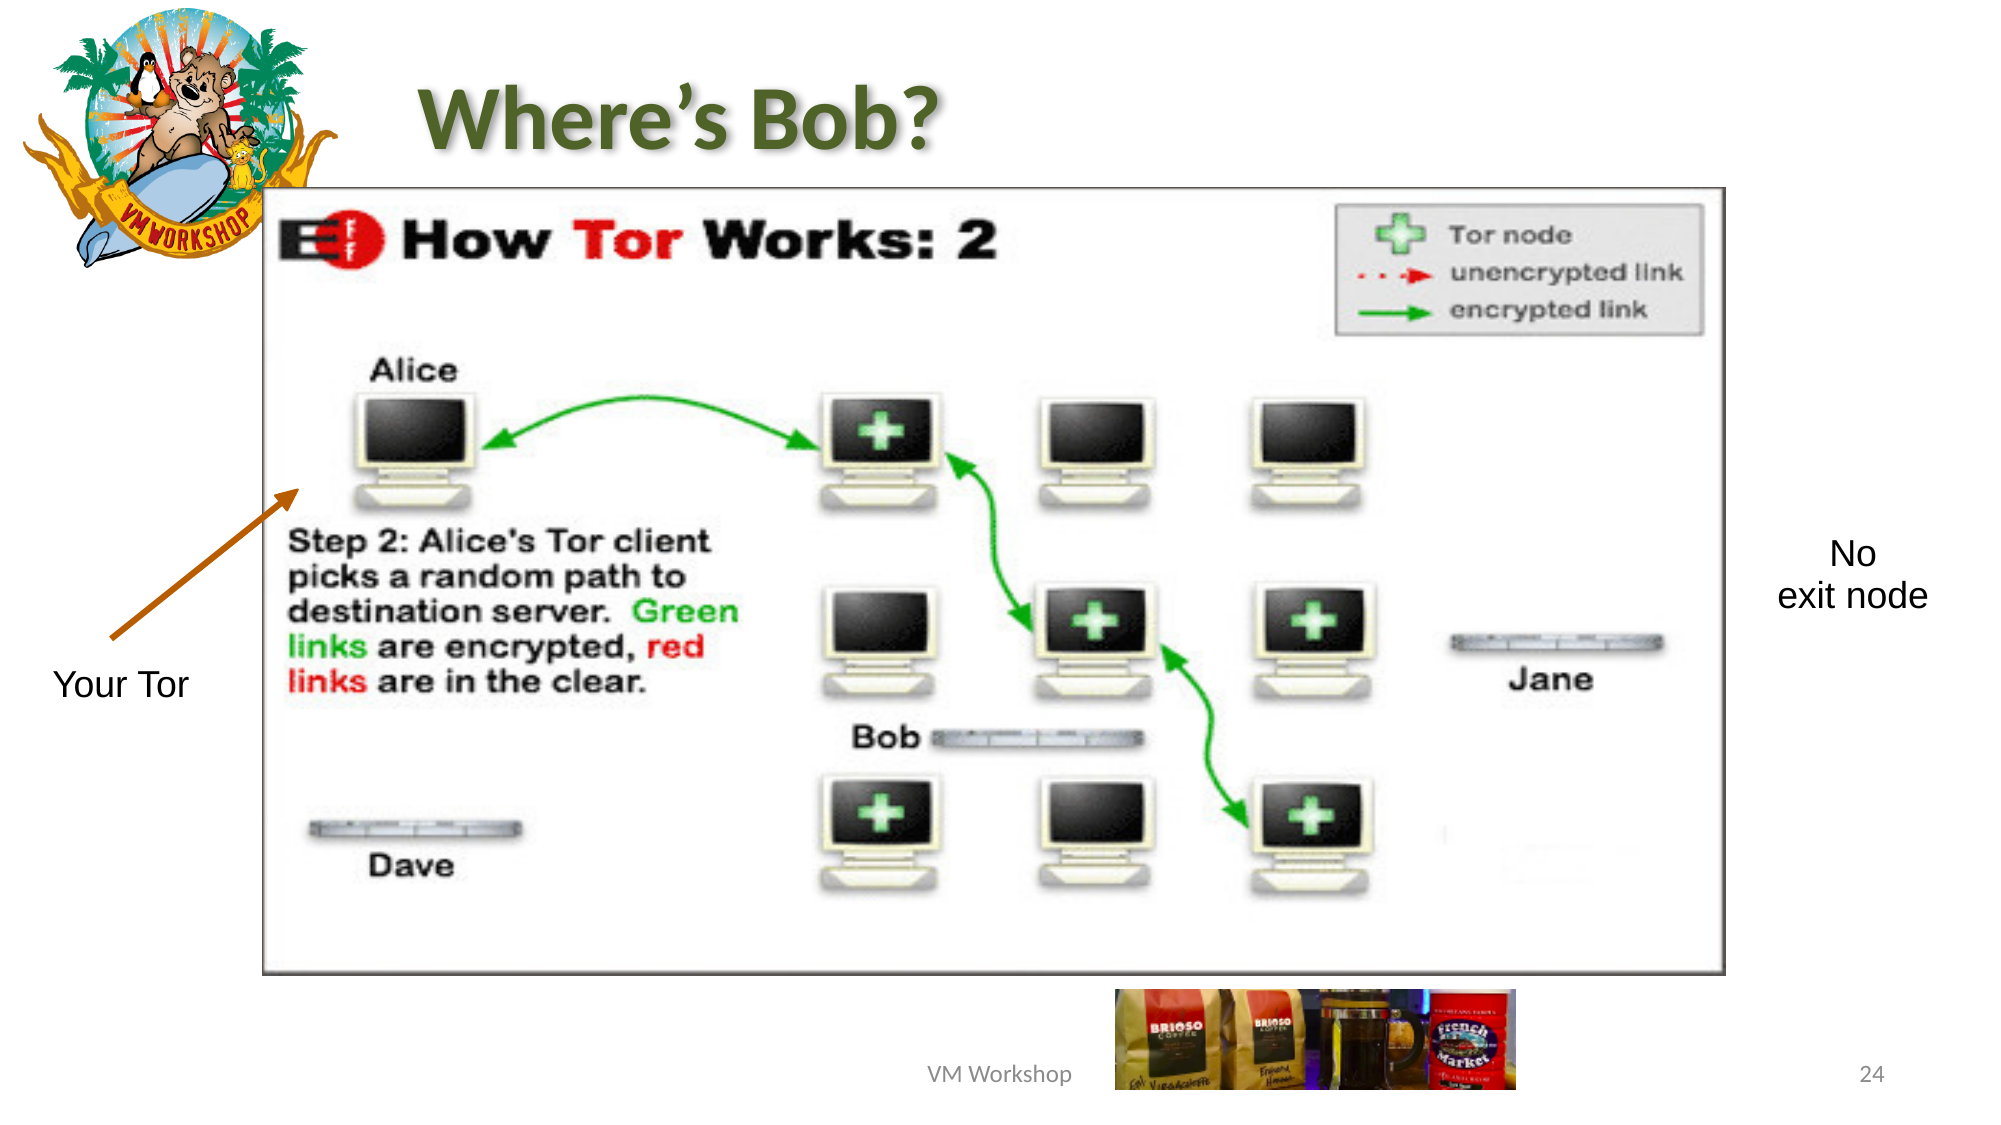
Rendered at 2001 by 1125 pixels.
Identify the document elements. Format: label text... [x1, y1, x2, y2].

title Where’s Bob? [402, 47, 1932, 178]
picture [1115, 989, 1516, 1090]
picture [23, 8, 1726, 976]
text_box Your Tor [37, 655, 226, 713]
text_box No exit node [1762, 525, 1969, 638]
